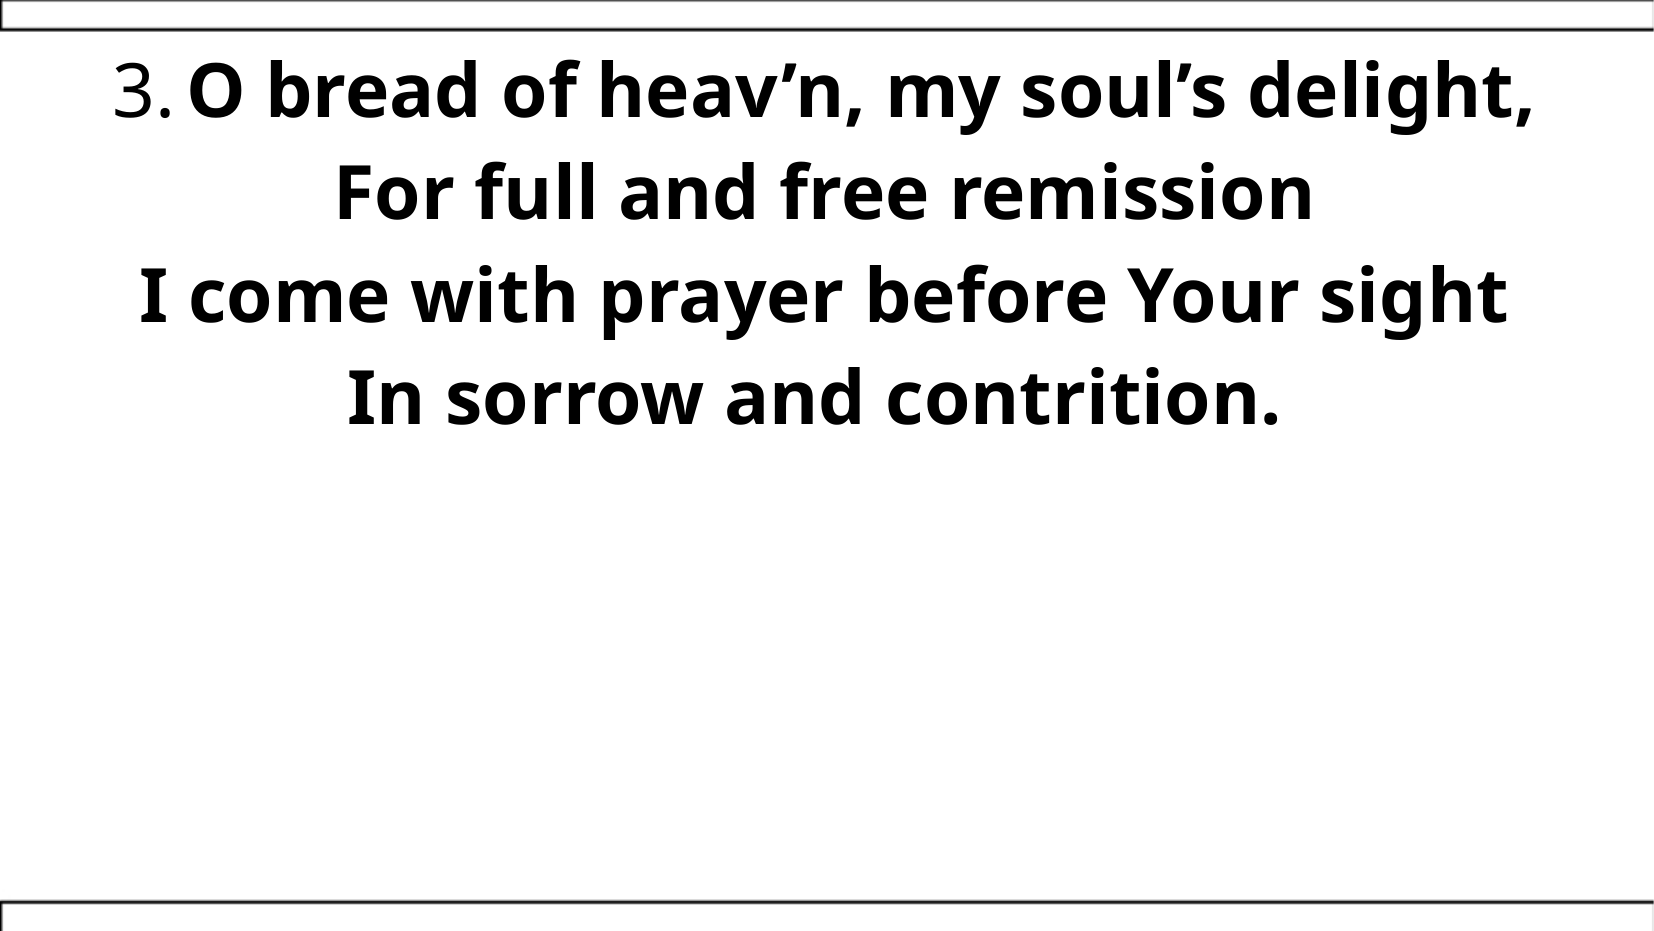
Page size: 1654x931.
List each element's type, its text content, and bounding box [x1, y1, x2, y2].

picture [0, 0, 1654, 931]
text_box 3. O bread of heav’n, my soul’s delight, For full and free remission I come with prayer before Your sight In sorrow and contrition. [90, 30, 1561, 445]
